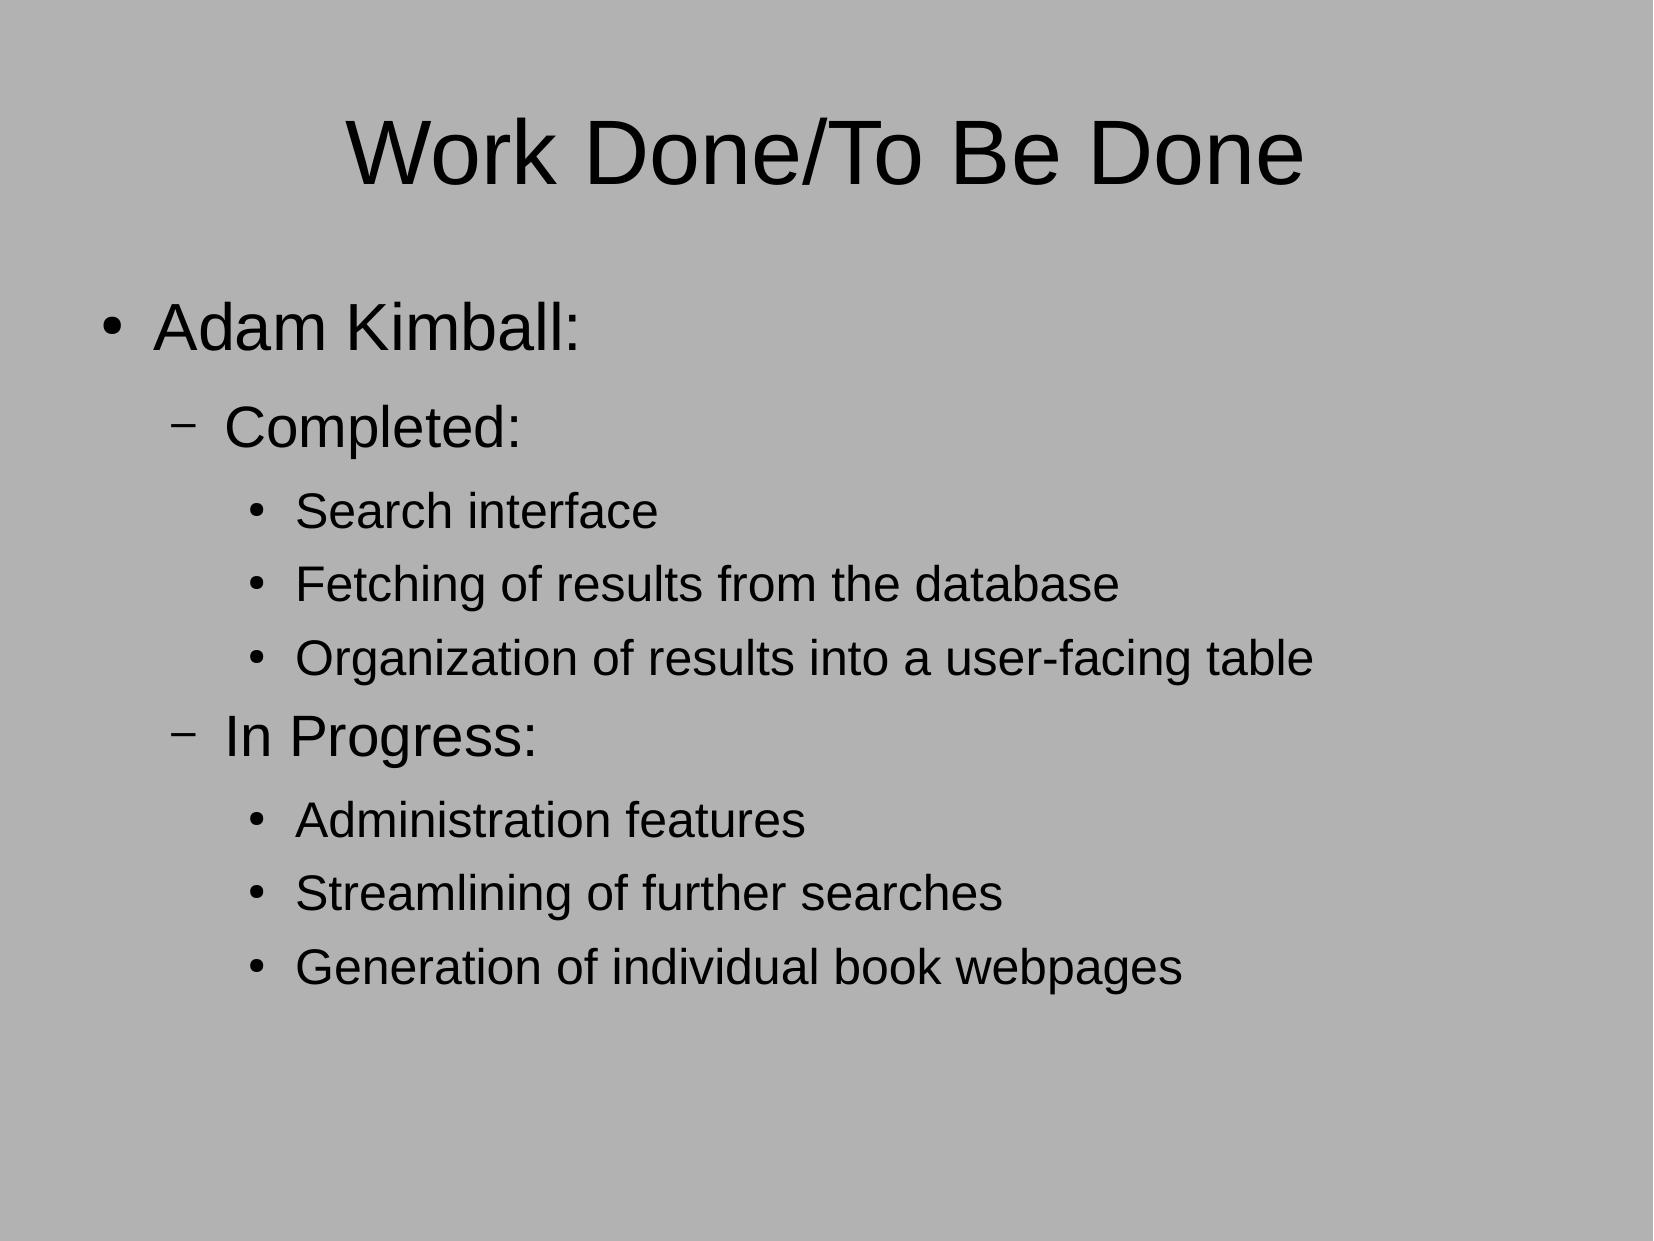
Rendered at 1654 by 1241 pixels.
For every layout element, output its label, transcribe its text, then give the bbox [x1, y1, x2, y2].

list Adam Kimball: Completed: Search interface Fetching of results from the database Organization of results into a user-facing table In Progress: Administration features Streamlining of further searches Generation of individual book webpages [82, 290, 1571, 1010]
title Work Done/To Be Done [82, 49, 1571, 257]
